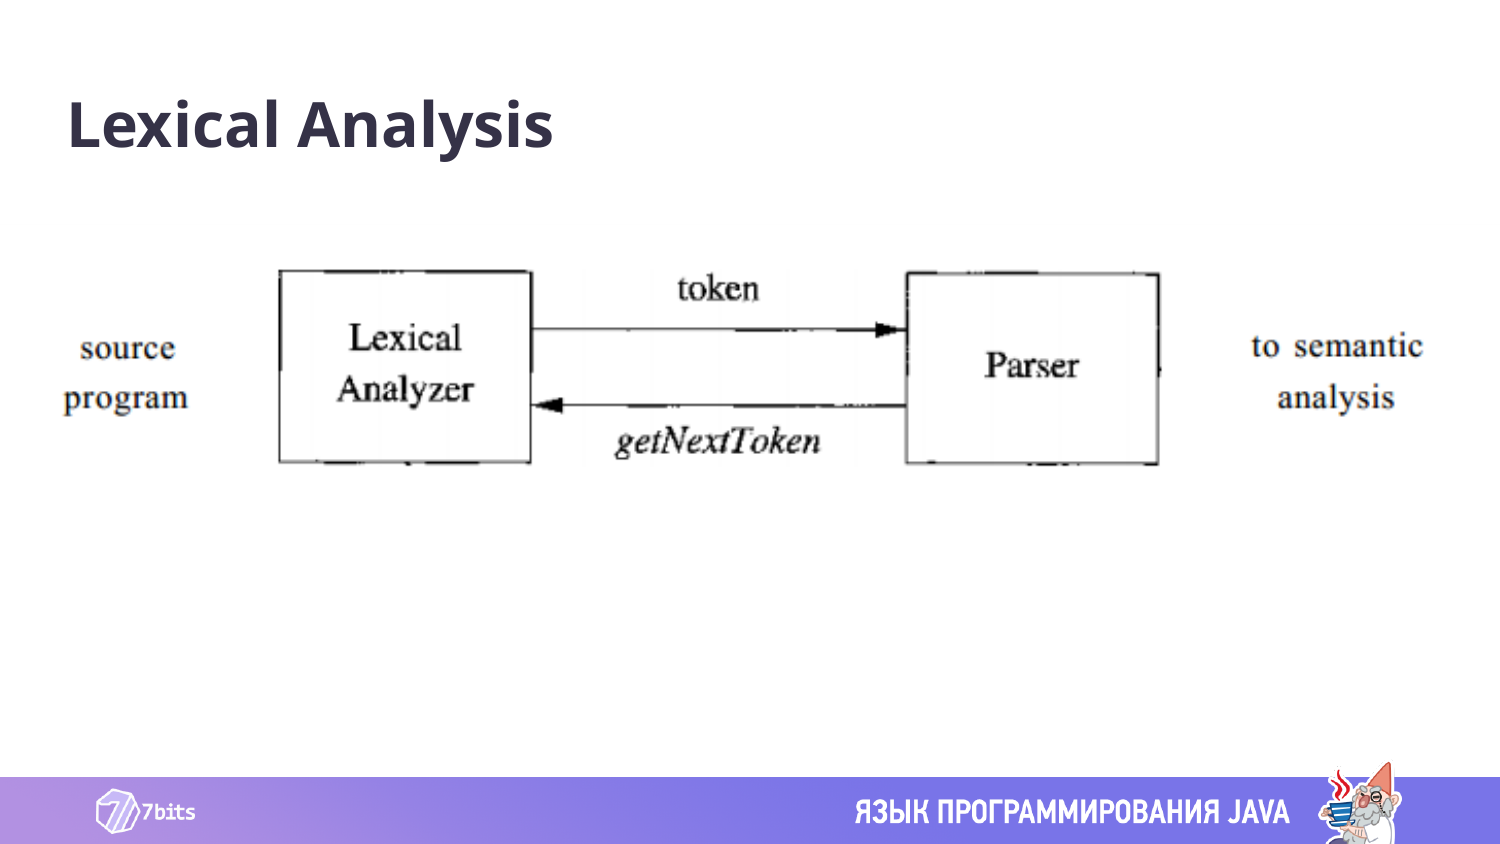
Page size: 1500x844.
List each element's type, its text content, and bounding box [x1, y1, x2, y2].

picture [0, 223, 1500, 509]
title Lexical Analysis [51, 69, 1449, 164]
picture [0, 717, 1500, 844]
